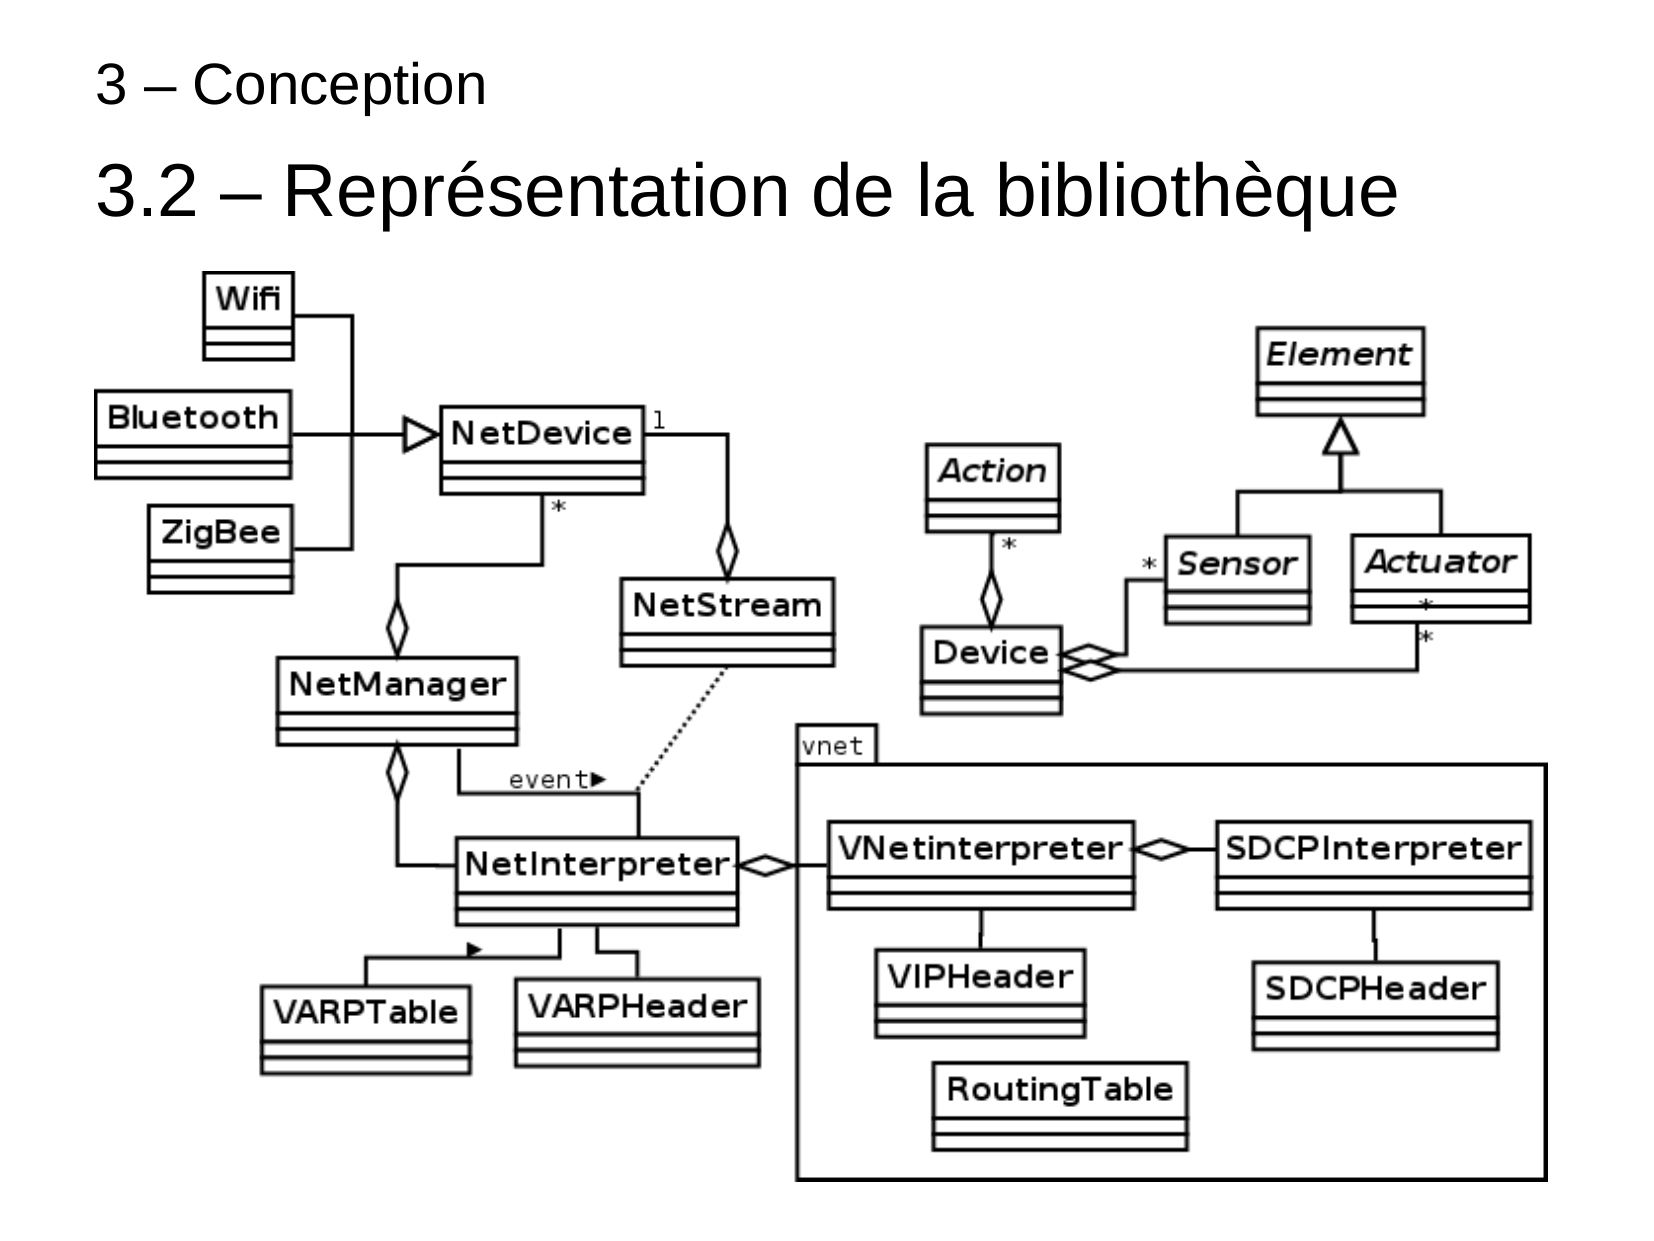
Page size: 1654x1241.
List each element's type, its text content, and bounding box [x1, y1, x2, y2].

title 3 – Conception [95, 38, 1584, 131]
picture [94, 271, 1548, 1182]
title 3.2 – Représentation de la bibliothèque [95, 145, 1584, 237]
